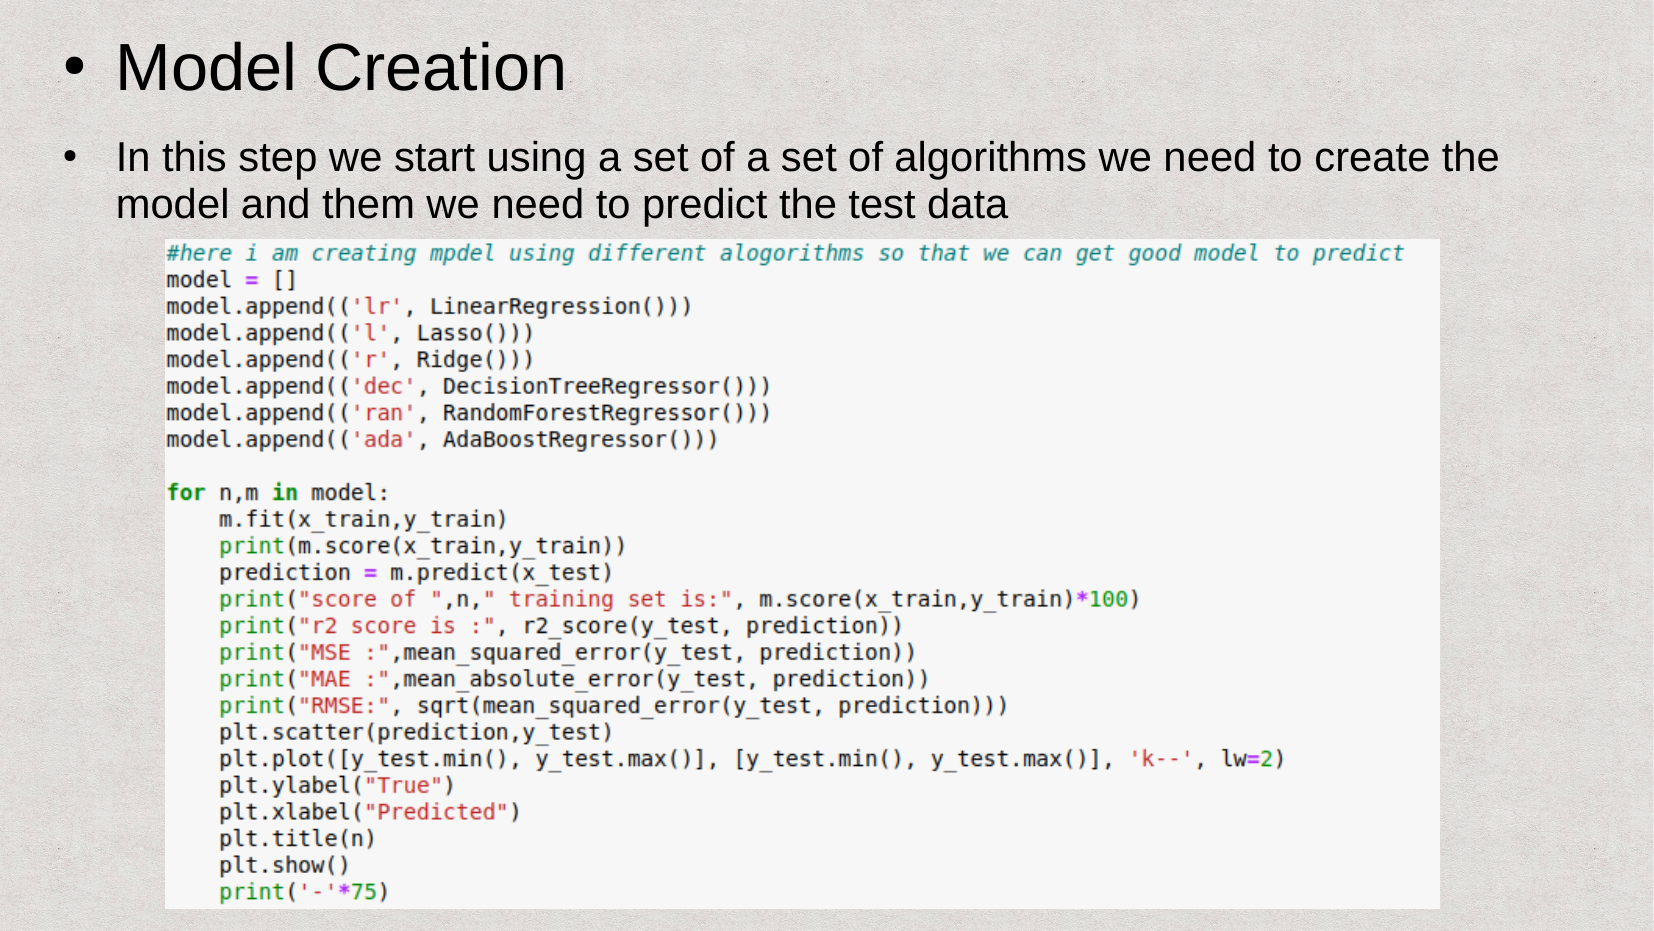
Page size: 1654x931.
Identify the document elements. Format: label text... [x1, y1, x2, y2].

picture [0, 0, 1654, 931]
list Model Creation In this step we start using a set of a set of algorithms we need to create the model and them we need to predict the test data [45, 30, 1609, 871]
